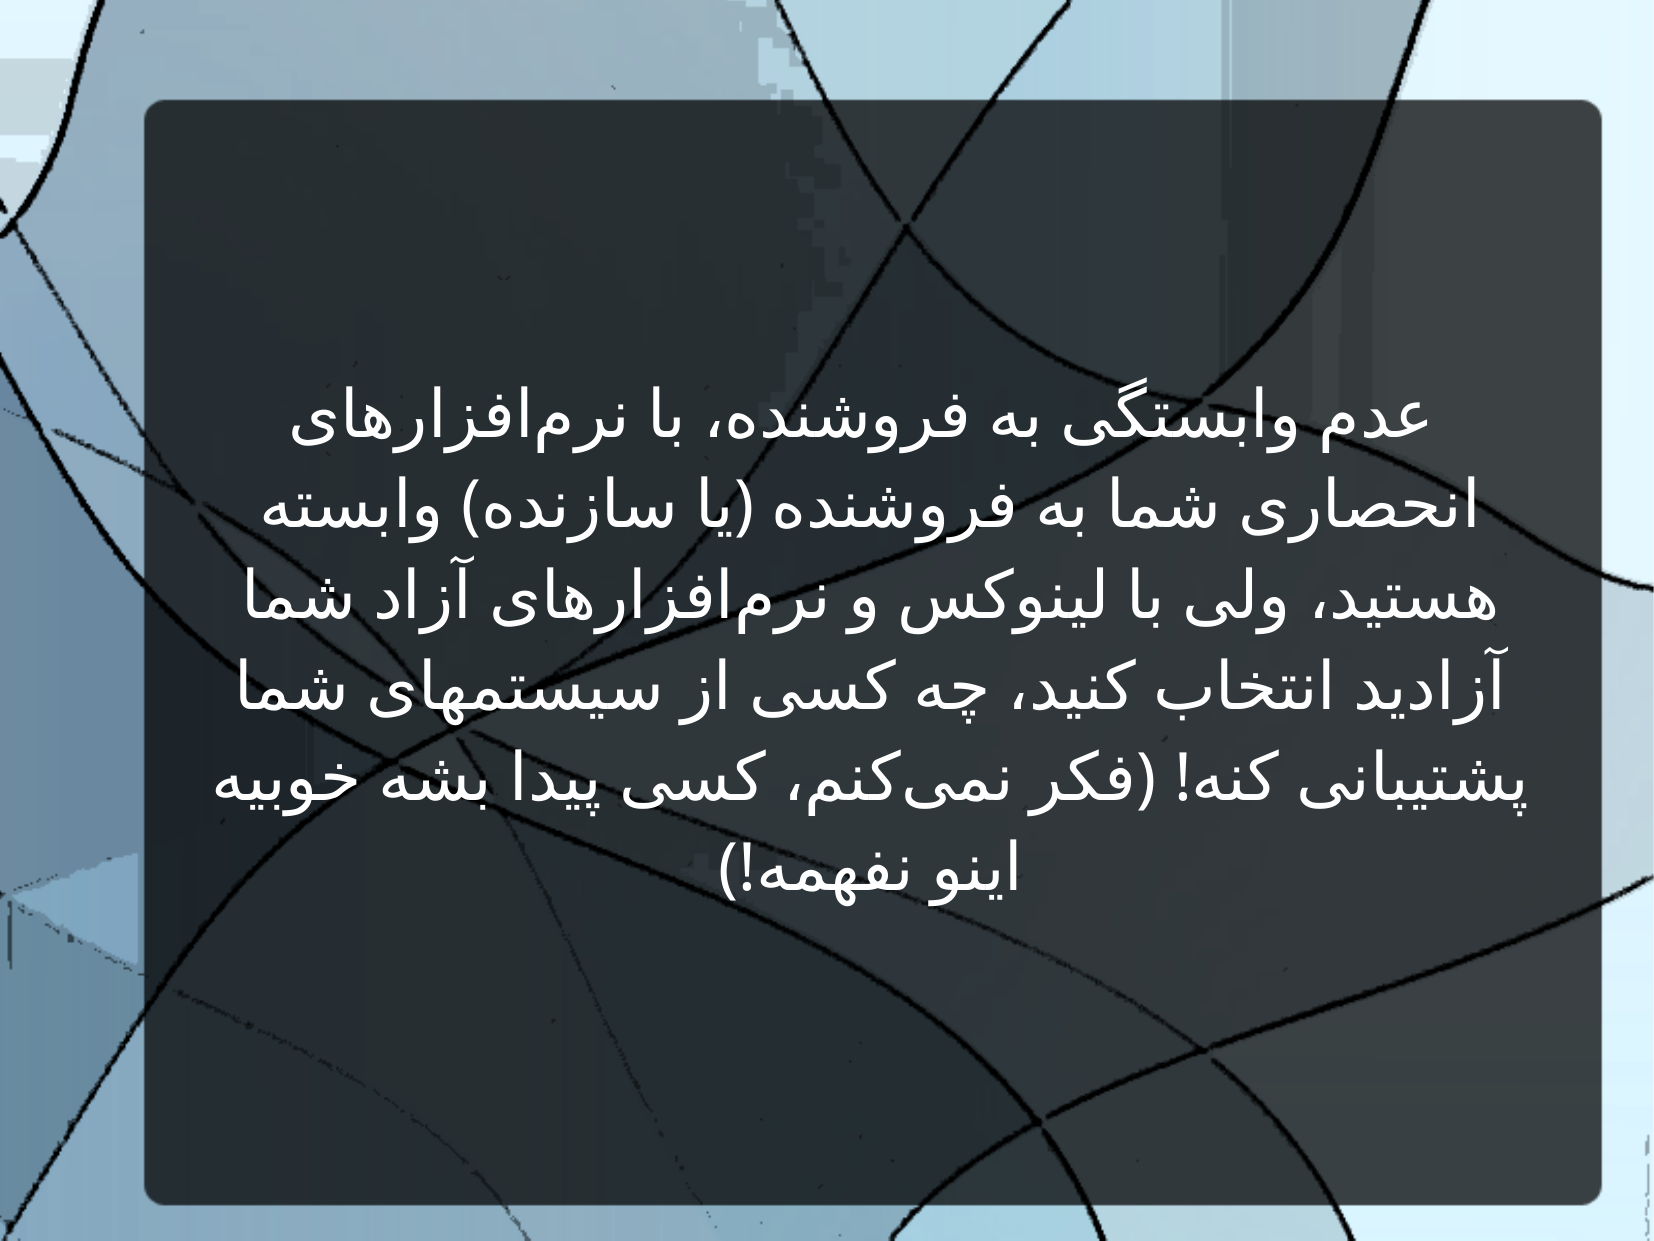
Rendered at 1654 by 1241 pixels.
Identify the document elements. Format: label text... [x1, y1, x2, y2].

picture [0, 0, 1654, 1241]
subtitle عدم وابستگی به فروشنده، با نرم‌افزارهای انحصاری شما به فروشنده (یا سازنده) وابسته هستید، ولی با لینوکس و نرم‌افزارهای آزاد شما آزادید انتخاب کنید، چه کسی از سیستمهای شما پشتیبانی کنه! (فکر نمی‌کنم، کسی پیدا بشه خوبیه اینو نفهمه!) [159, 115, 1583, 1161]
